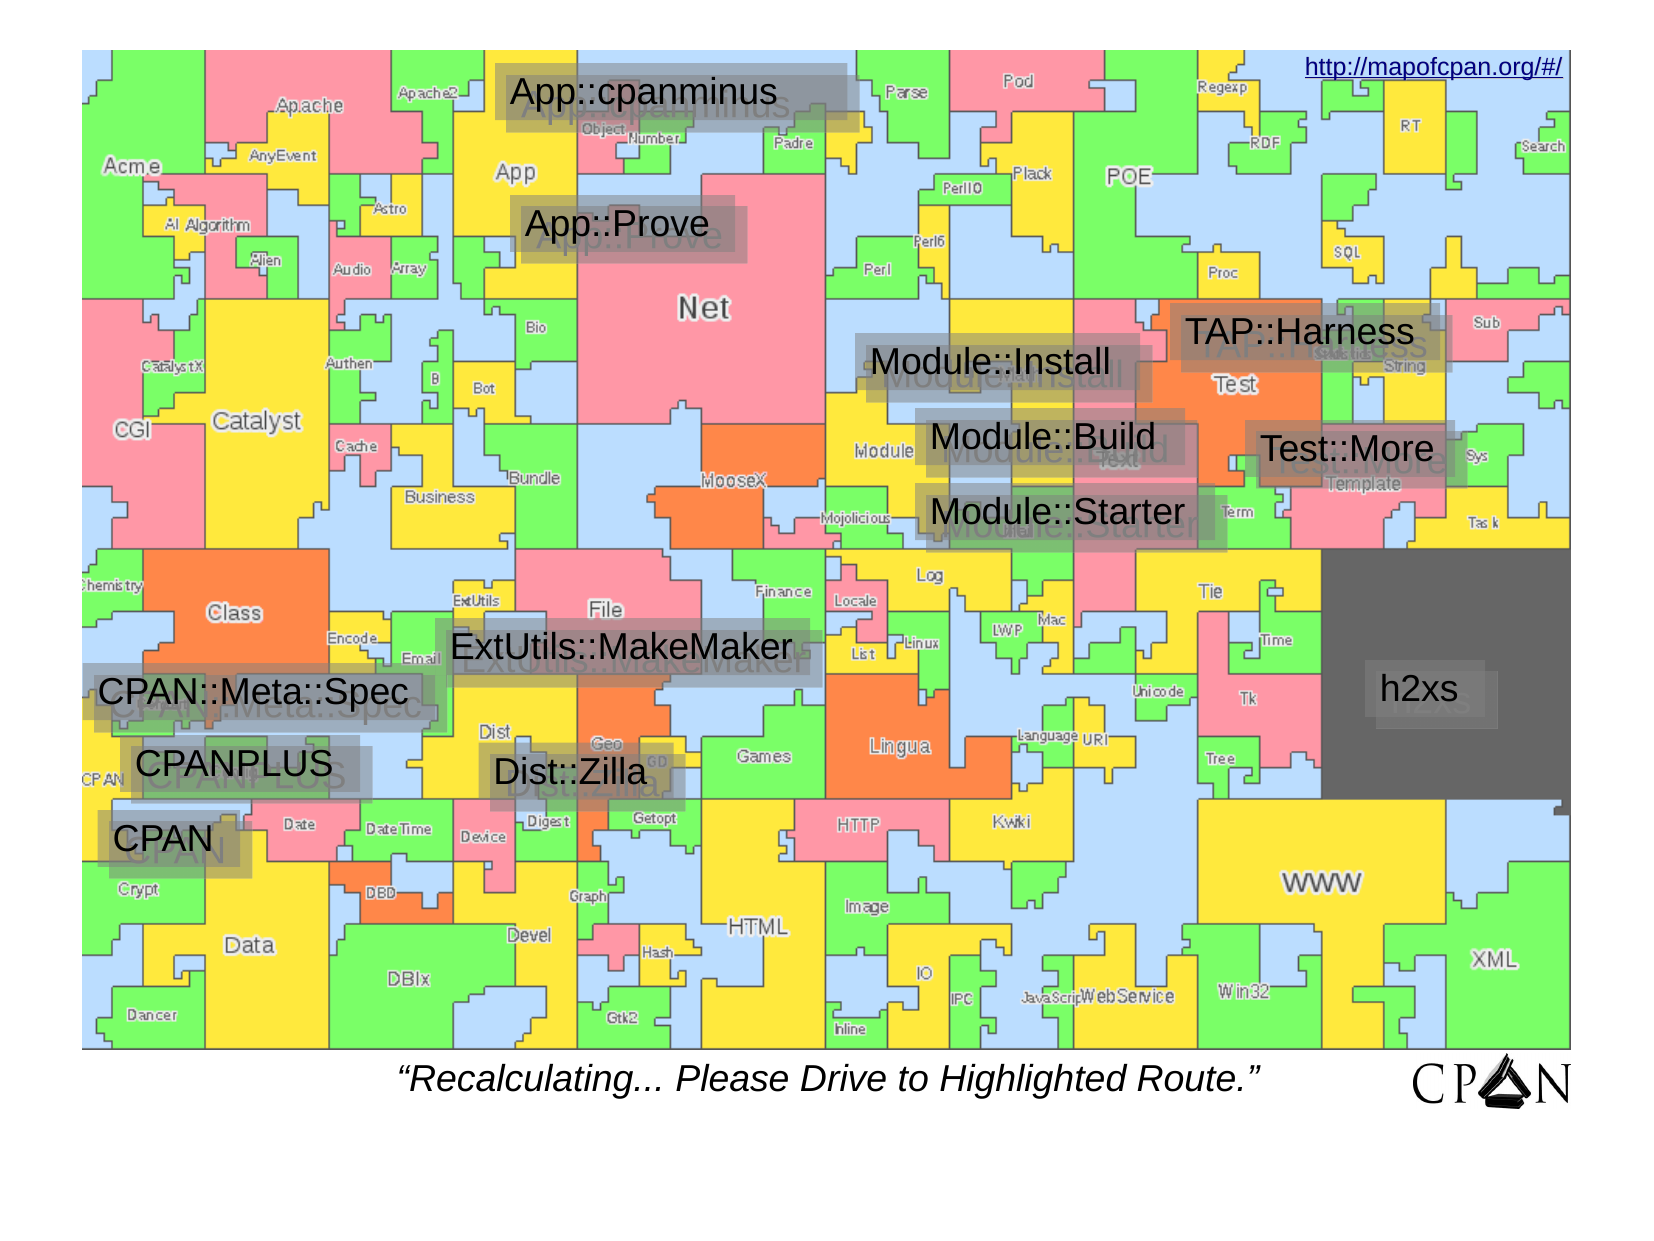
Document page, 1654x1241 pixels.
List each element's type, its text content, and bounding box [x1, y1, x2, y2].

text_box “Recalculating... Please Drive to Highlighted Route.” [381, 1050, 1275, 1107]
text_box Module::Build [915, 408, 1186, 466]
text_box [510, 765, 751, 837]
text_box App::cpanminus [495, 63, 848, 121]
text_box http://mapofcpan.org/#/ [1290, 45, 1579, 88]
picture [82, 50, 1571, 1051]
text_box Dist::Zilla [478, 742, 674, 800]
text_box Module::Install [855, 333, 1141, 391]
picture [1413, 1053, 1571, 1109]
text_box TAP::Harness [1170, 303, 1441, 361]
text_box App::Prove [510, 195, 736, 252]
text_box CPAN::Meta::Spec [82, 663, 436, 721]
text_box ExtUtils::MakeMaker [435, 618, 811, 676]
text_box Test::More [1245, 420, 1456, 477]
text_box h2xs [1365, 660, 1486, 717]
text_box CPANPLUS [120, 735, 361, 792]
text_box CPAN [97, 810, 241, 867]
text_box Module::Starter [915, 483, 1216, 541]
